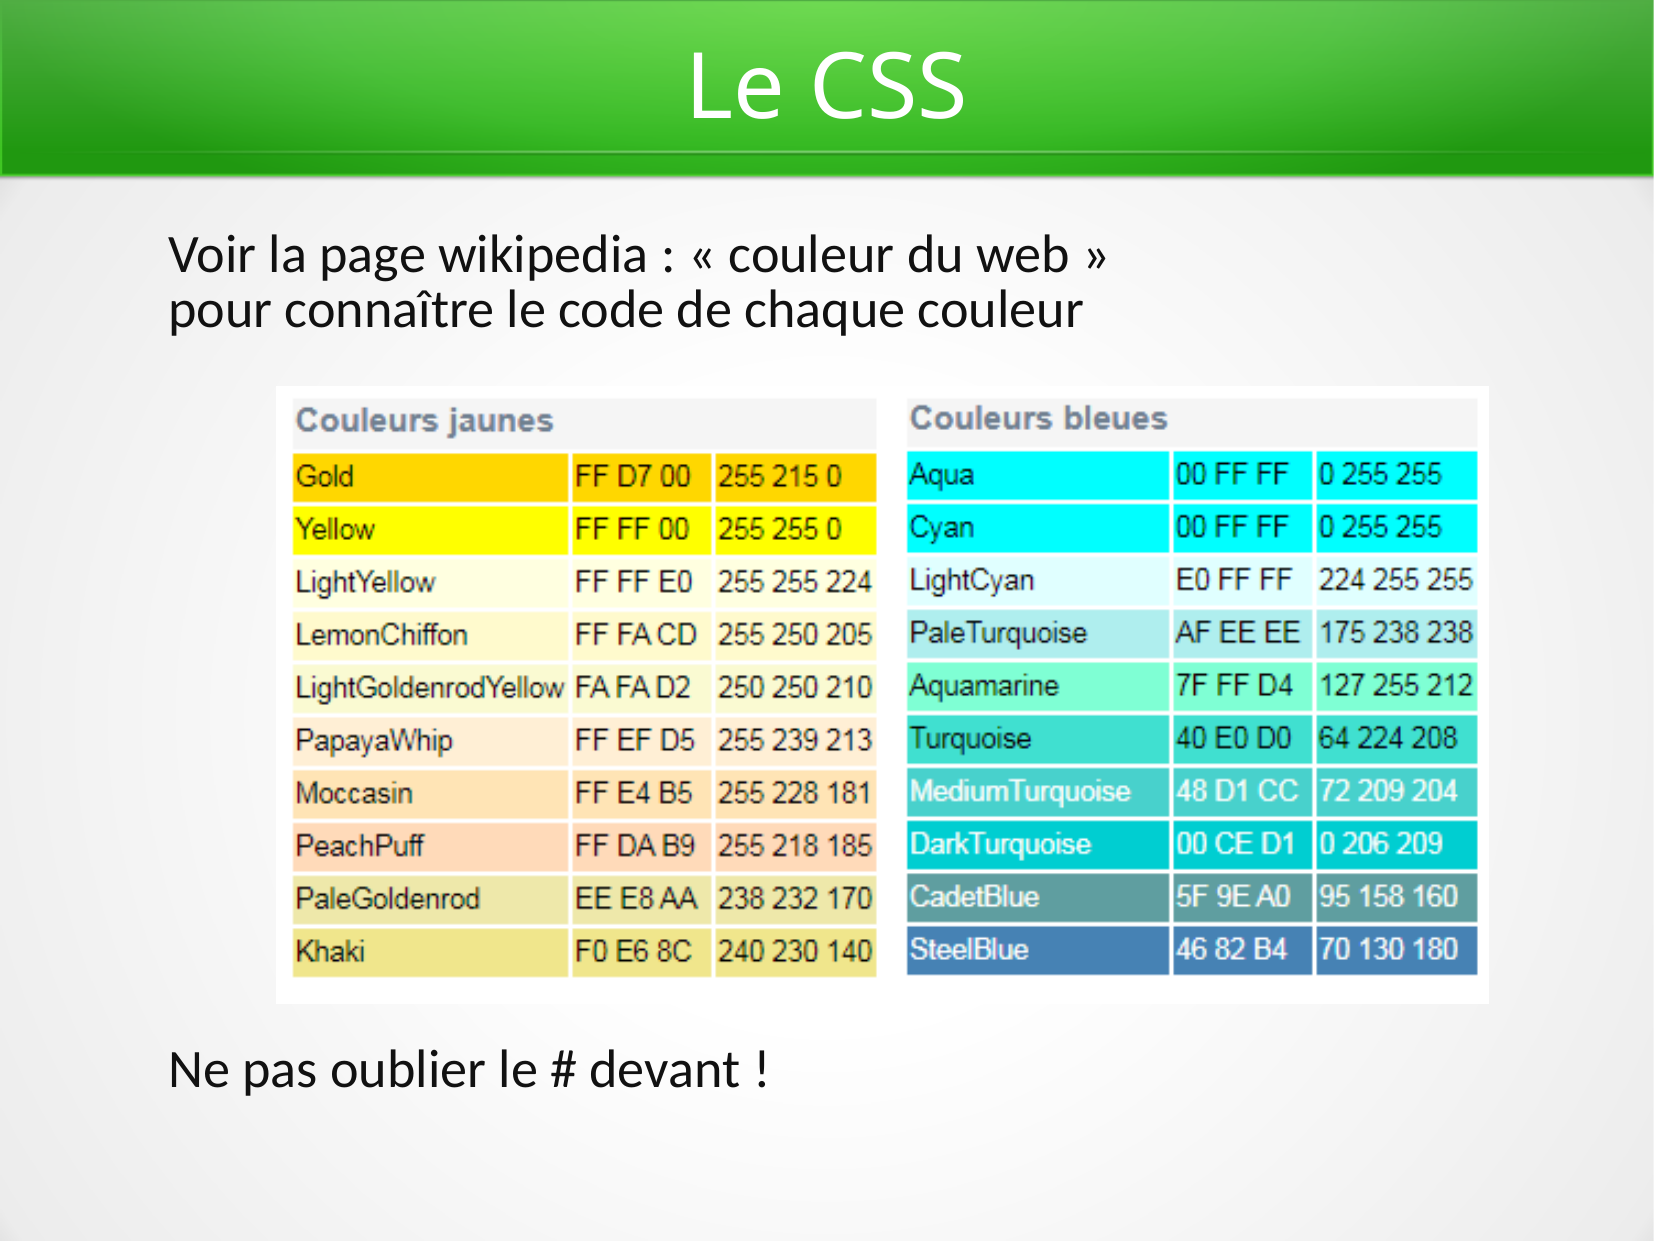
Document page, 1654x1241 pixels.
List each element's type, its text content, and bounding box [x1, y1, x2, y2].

text_box Voir la page wikipedia : « couleur du web » pour connaître le code de chaque couleur Ne pas oublier le # devant ! [153, 224, 1418, 1217]
title Le CSS [82, 11, 1571, 154]
picture [0, 0, 1654, 1241]
